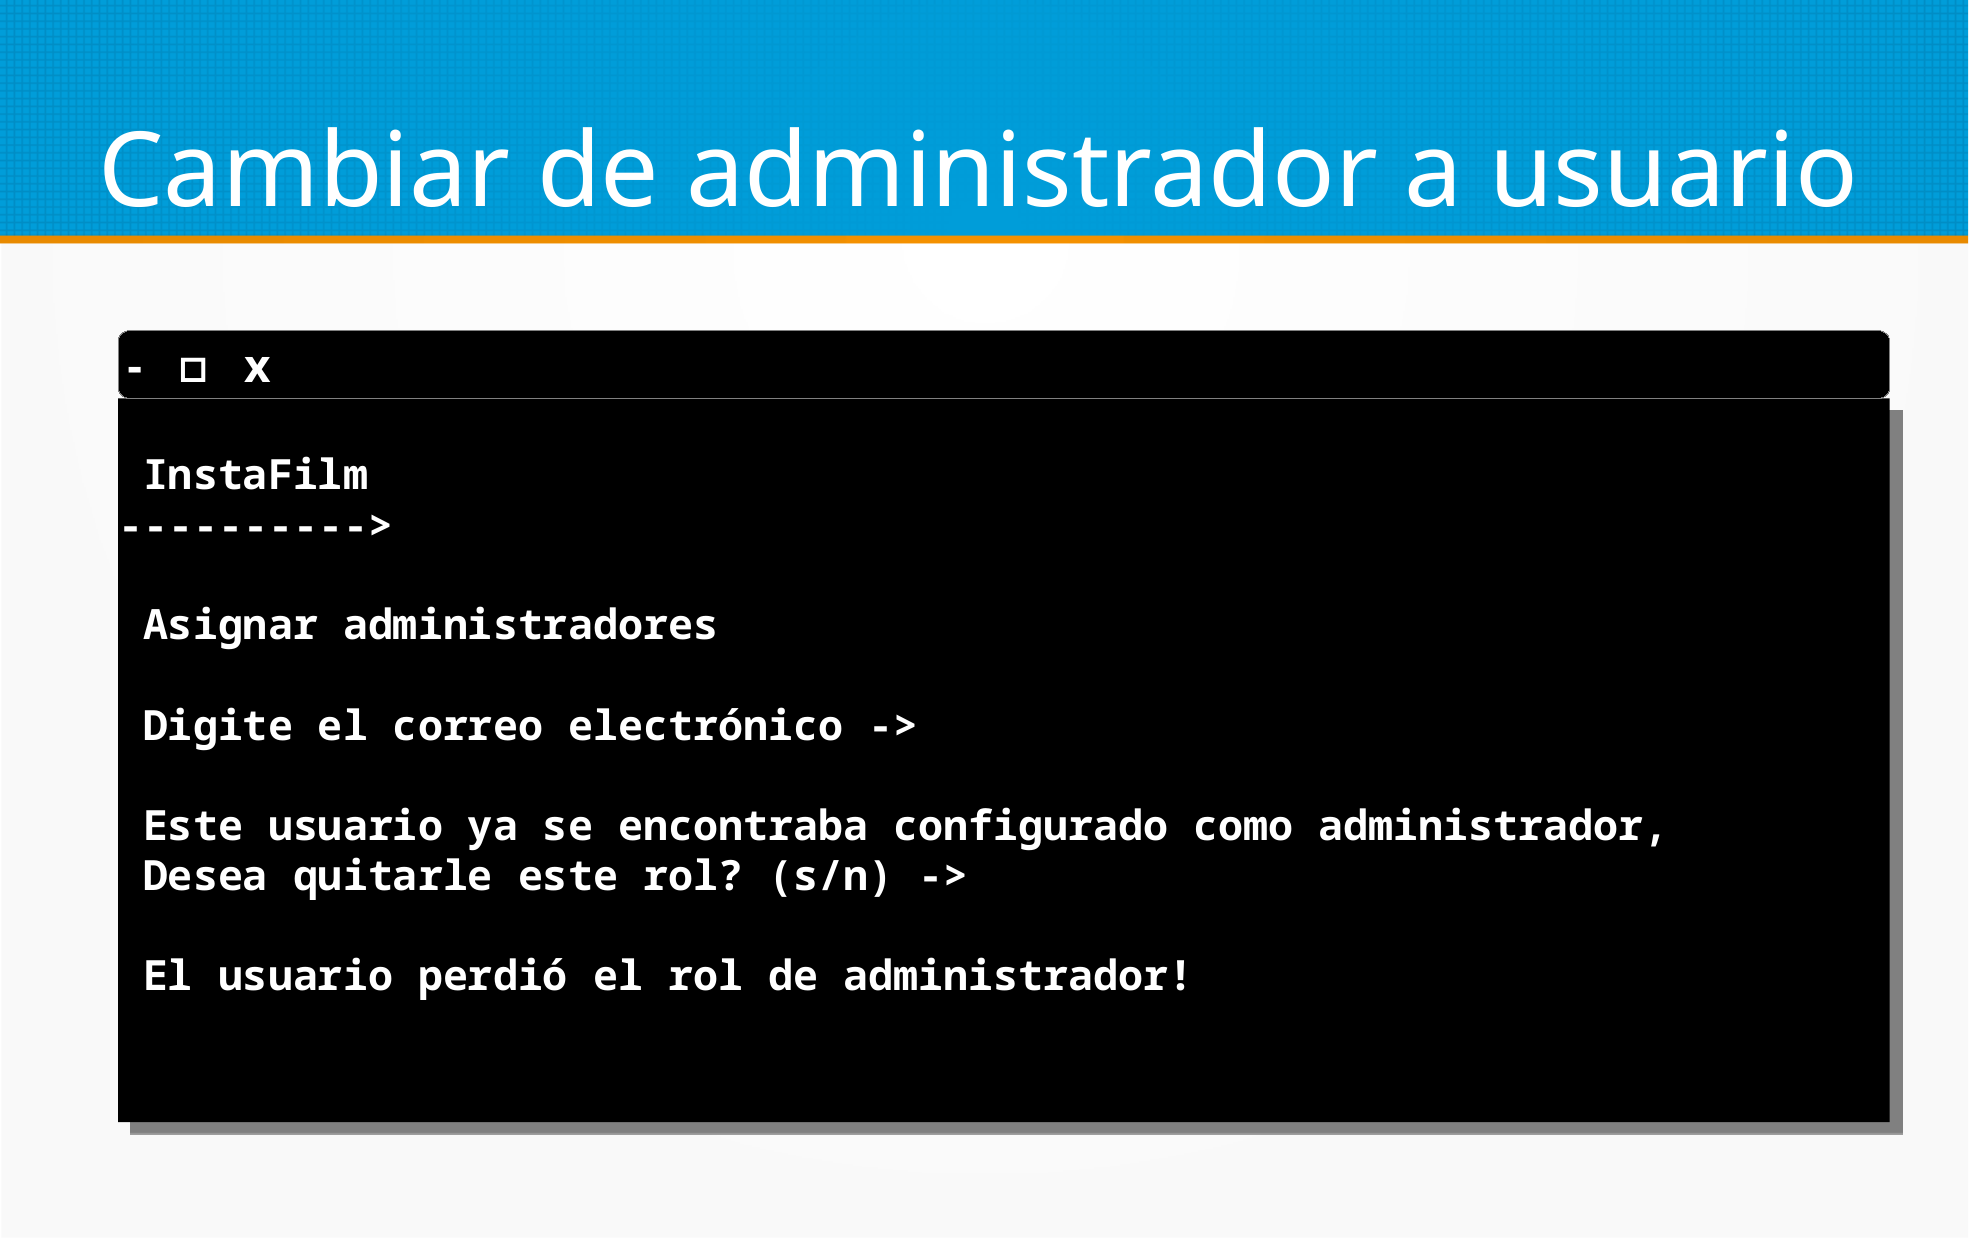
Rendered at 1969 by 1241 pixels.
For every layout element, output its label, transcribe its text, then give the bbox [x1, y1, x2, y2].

text_box - □ x [118, 330, 1890, 399]
title Cambiar de administrador a usuario [98, 19, 1870, 227]
text_box InstaFilm ----------> Asignar administradores Digite el correo electrónico -> Este usuario ya se encontraba configurado como administrador, Desea quitarle este rol? (s/n) -> El usuario perdió el rol de administrador! [118, 398, 1890, 1123]
